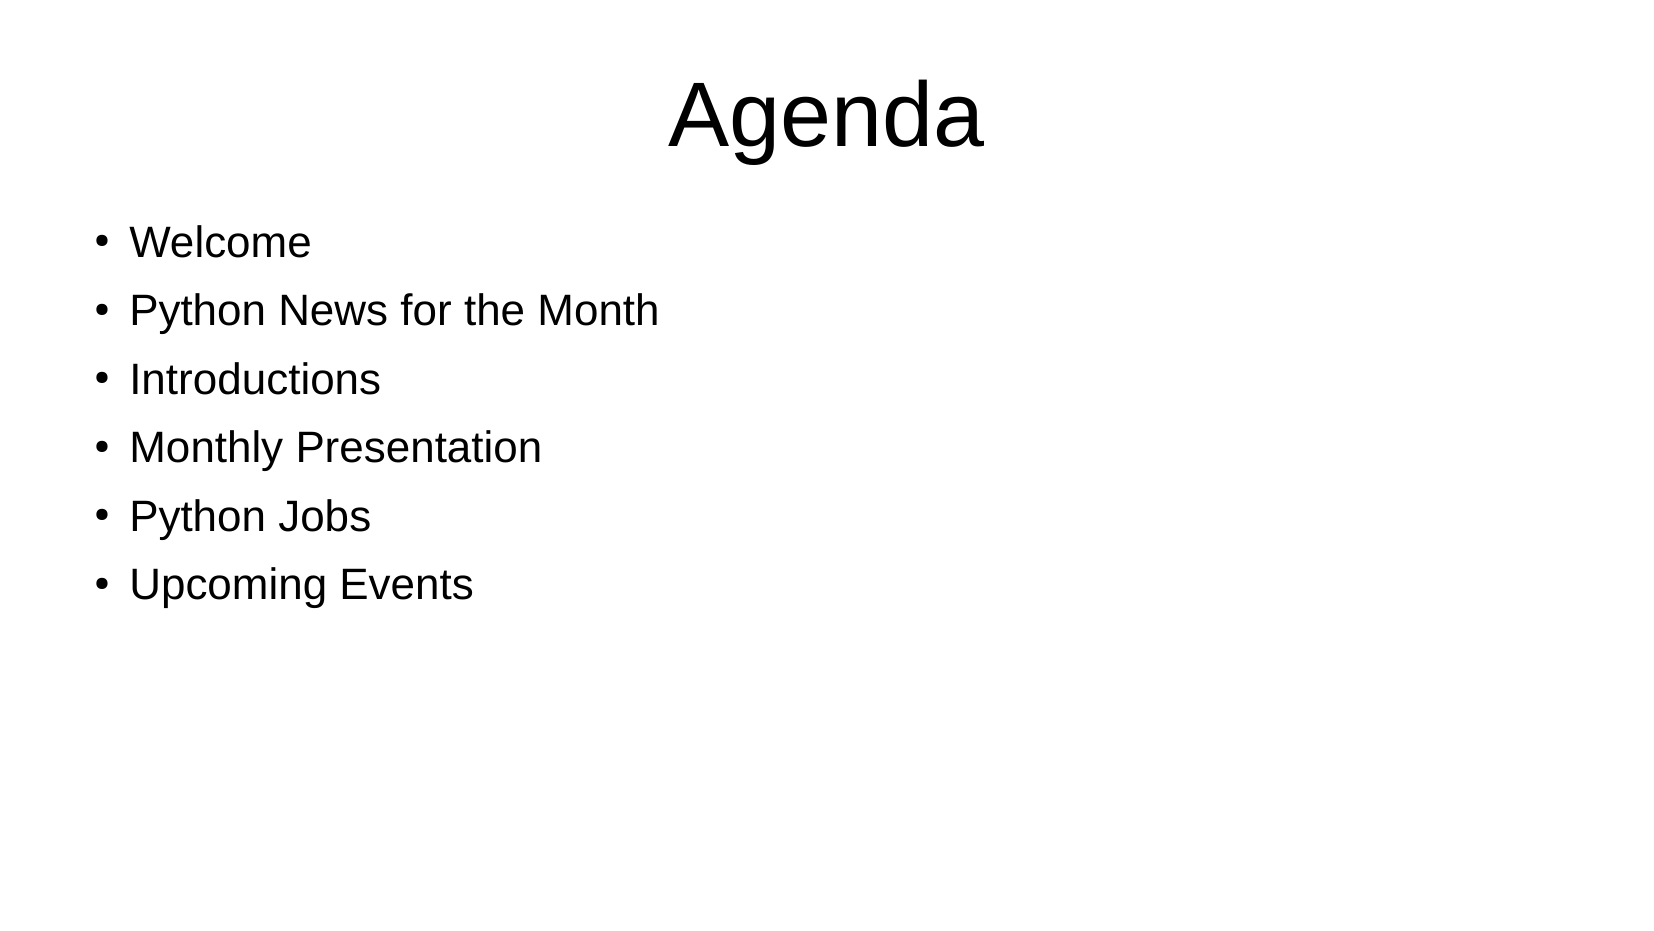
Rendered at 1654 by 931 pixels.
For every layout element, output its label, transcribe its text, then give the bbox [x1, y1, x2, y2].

title Agenda [82, 37, 1571, 193]
list Welcome Python News for the Month Introductions Monthly Presentation Python Jobs Upcoming Events [82, 217, 1571, 758]
